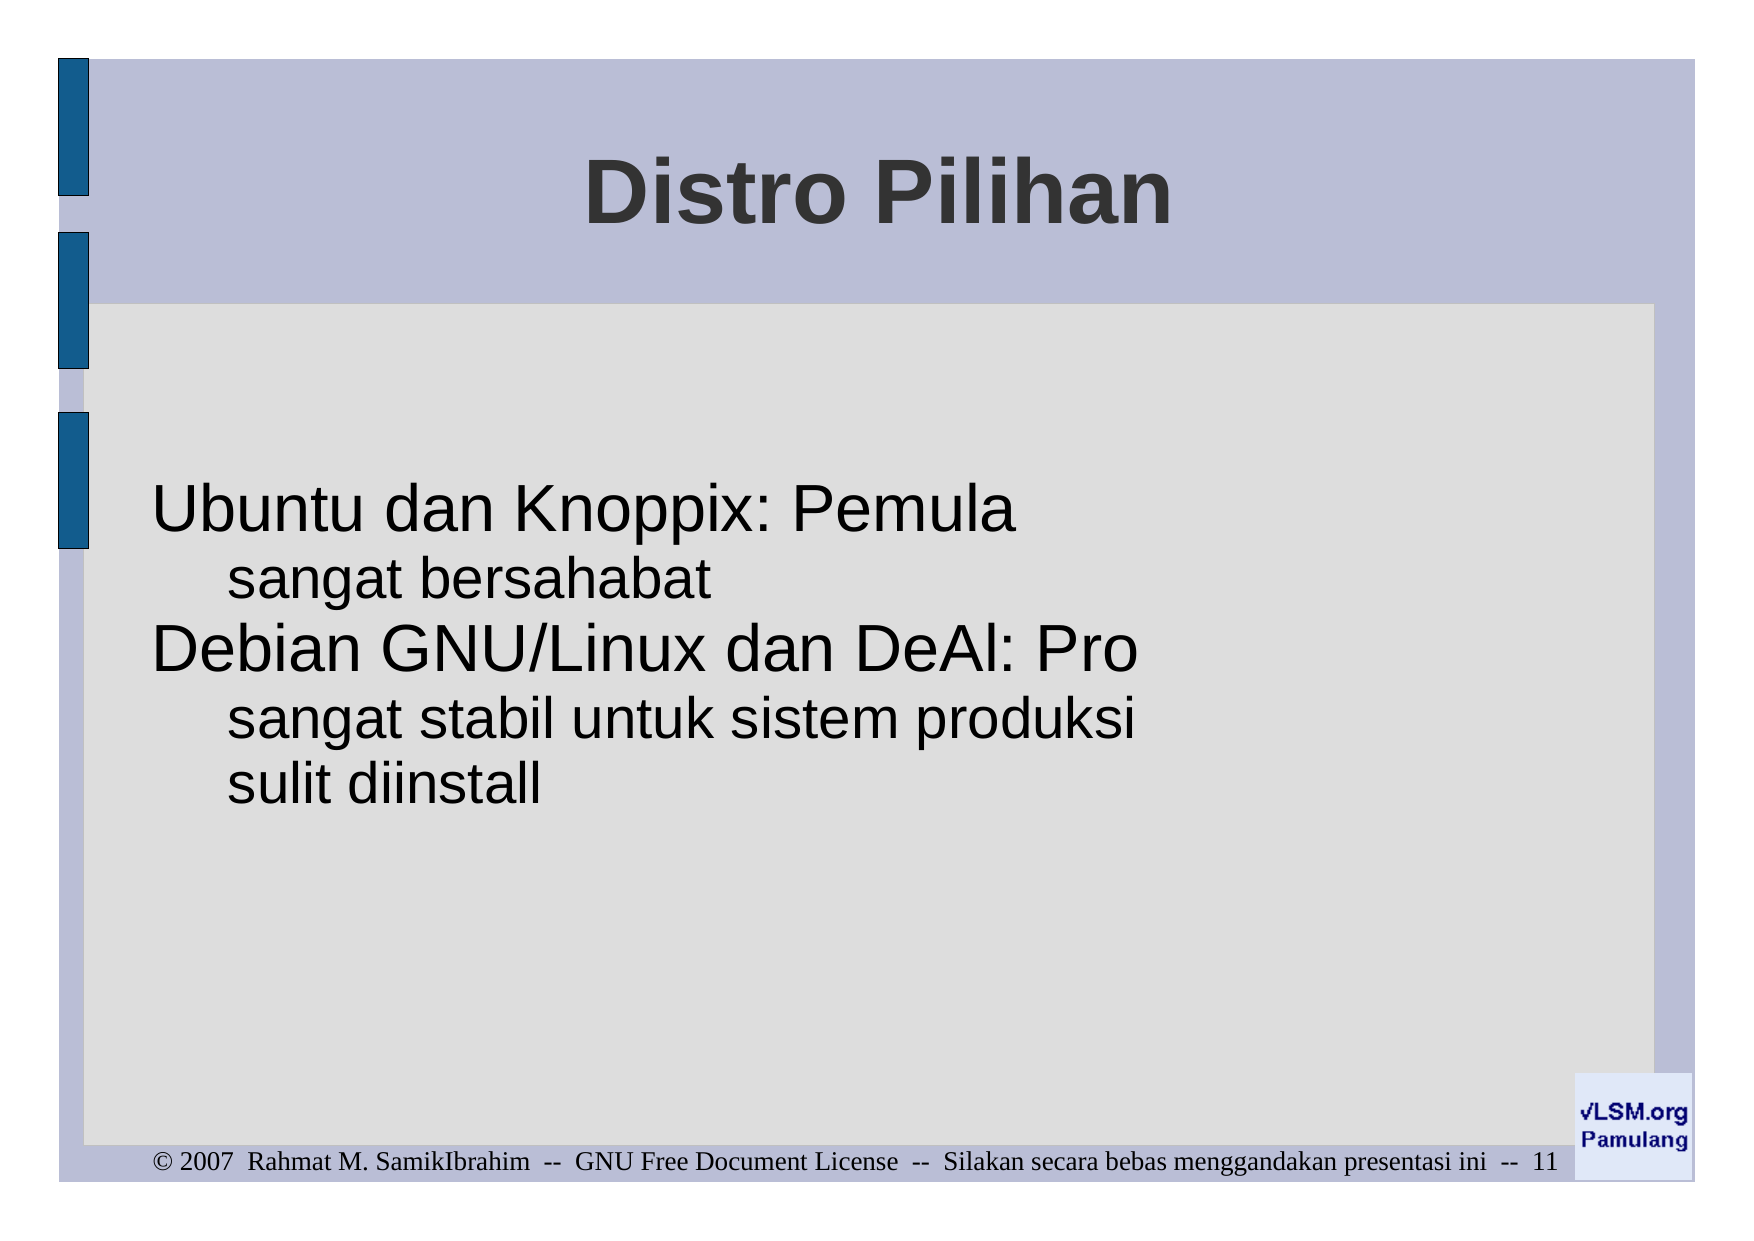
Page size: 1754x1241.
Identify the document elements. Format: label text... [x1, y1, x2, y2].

list Ubuntu dan Knoppix: Pemula sangat bersahabat Debian GNU/Linux dan DeAl: Pro sangat stabil untuk sistem produksi sulit diinstall [133, 471, 1596, 991]
picture [1575, 1073, 1692, 1180]
title Distro Pilihan [171, 96, 1589, 289]
